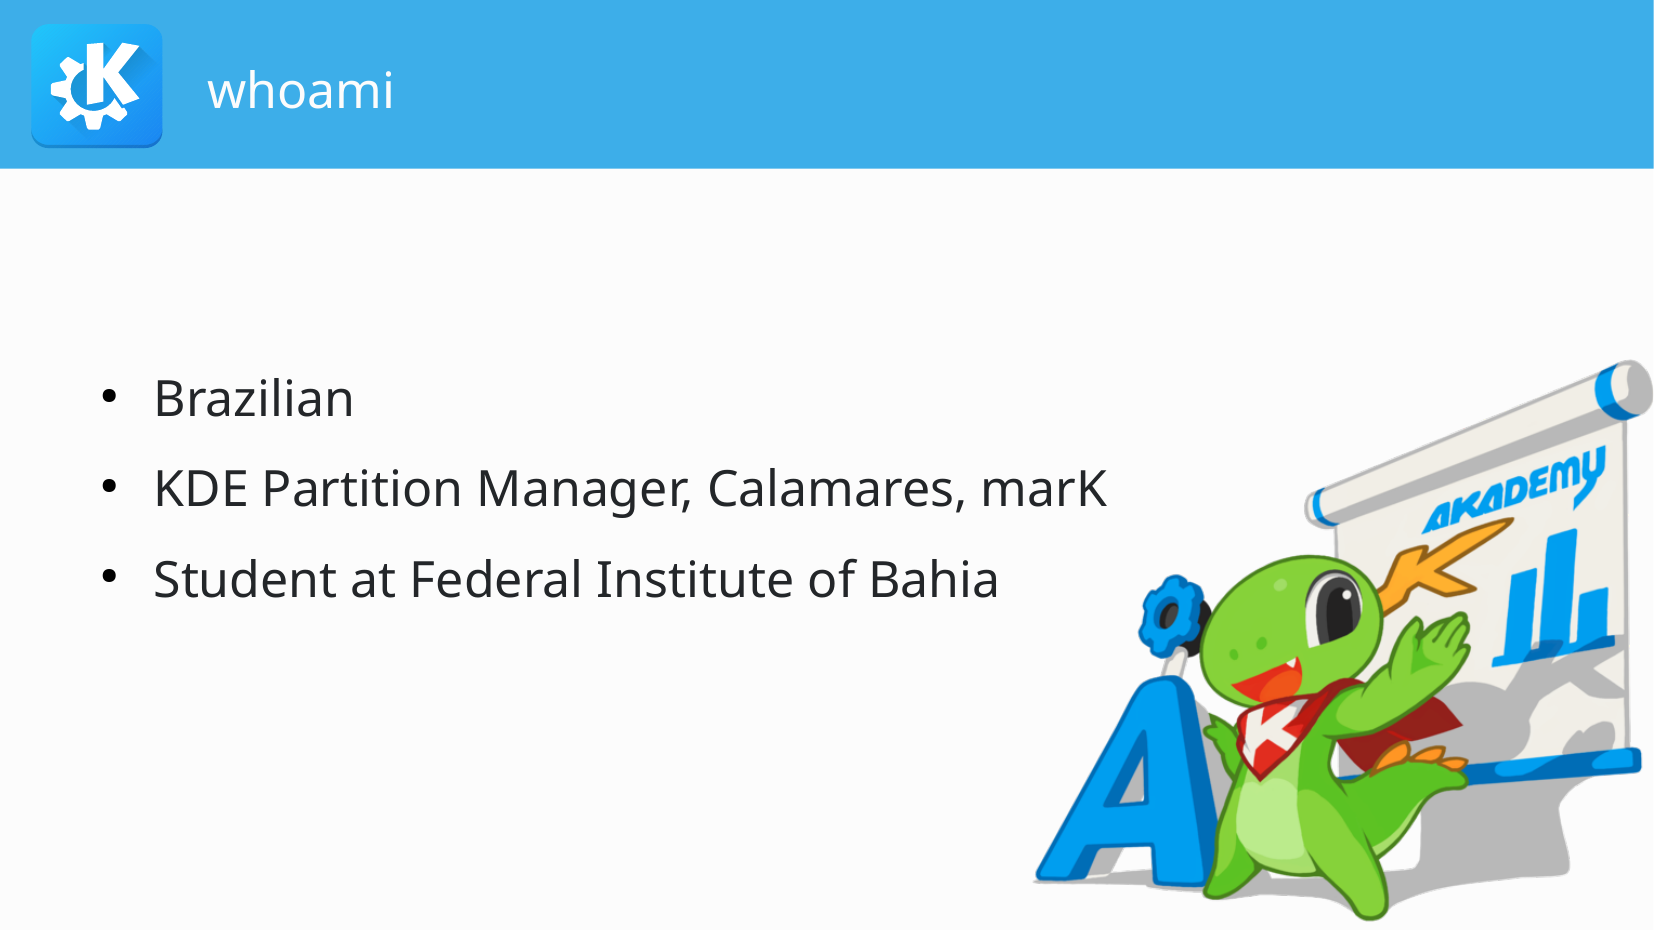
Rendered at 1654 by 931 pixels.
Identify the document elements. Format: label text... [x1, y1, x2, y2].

list Brazilian KDE Partition Manager, Calamares, marK Student at Federal Institute of Bahia [82, 217, 1571, 758]
picture [988, 290, 1654, 931]
title whoami [207, 11, 1558, 167]
